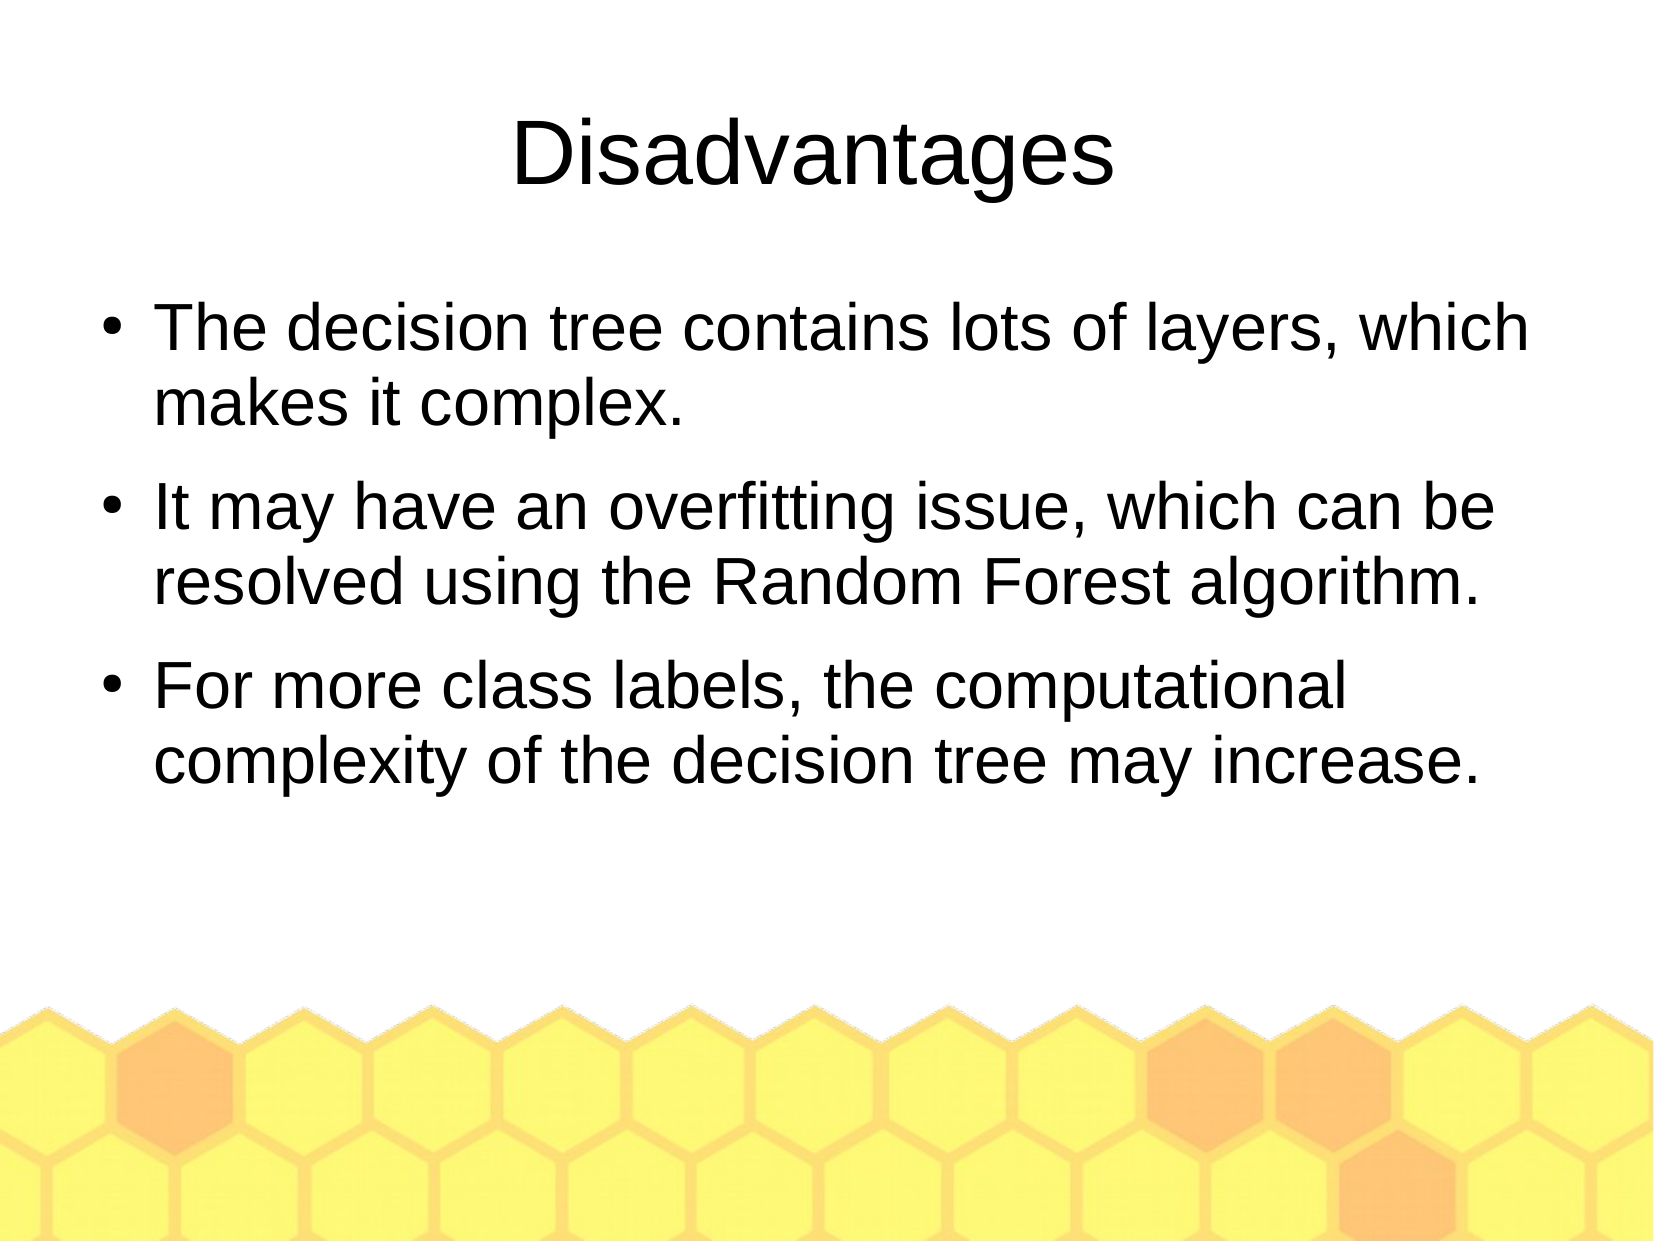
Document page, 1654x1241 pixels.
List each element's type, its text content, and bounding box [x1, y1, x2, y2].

title Disadvantages [82, 49, 1571, 257]
picture [0, 1001, 1654, 1241]
list The decision tree contains lots of layers, which makes it complex. It may have an overfitting issue, which can be resolved using the Random Forest algorithm. For more class labels, the computational complexity of the decision tree may increase. [82, 290, 1571, 1010]
